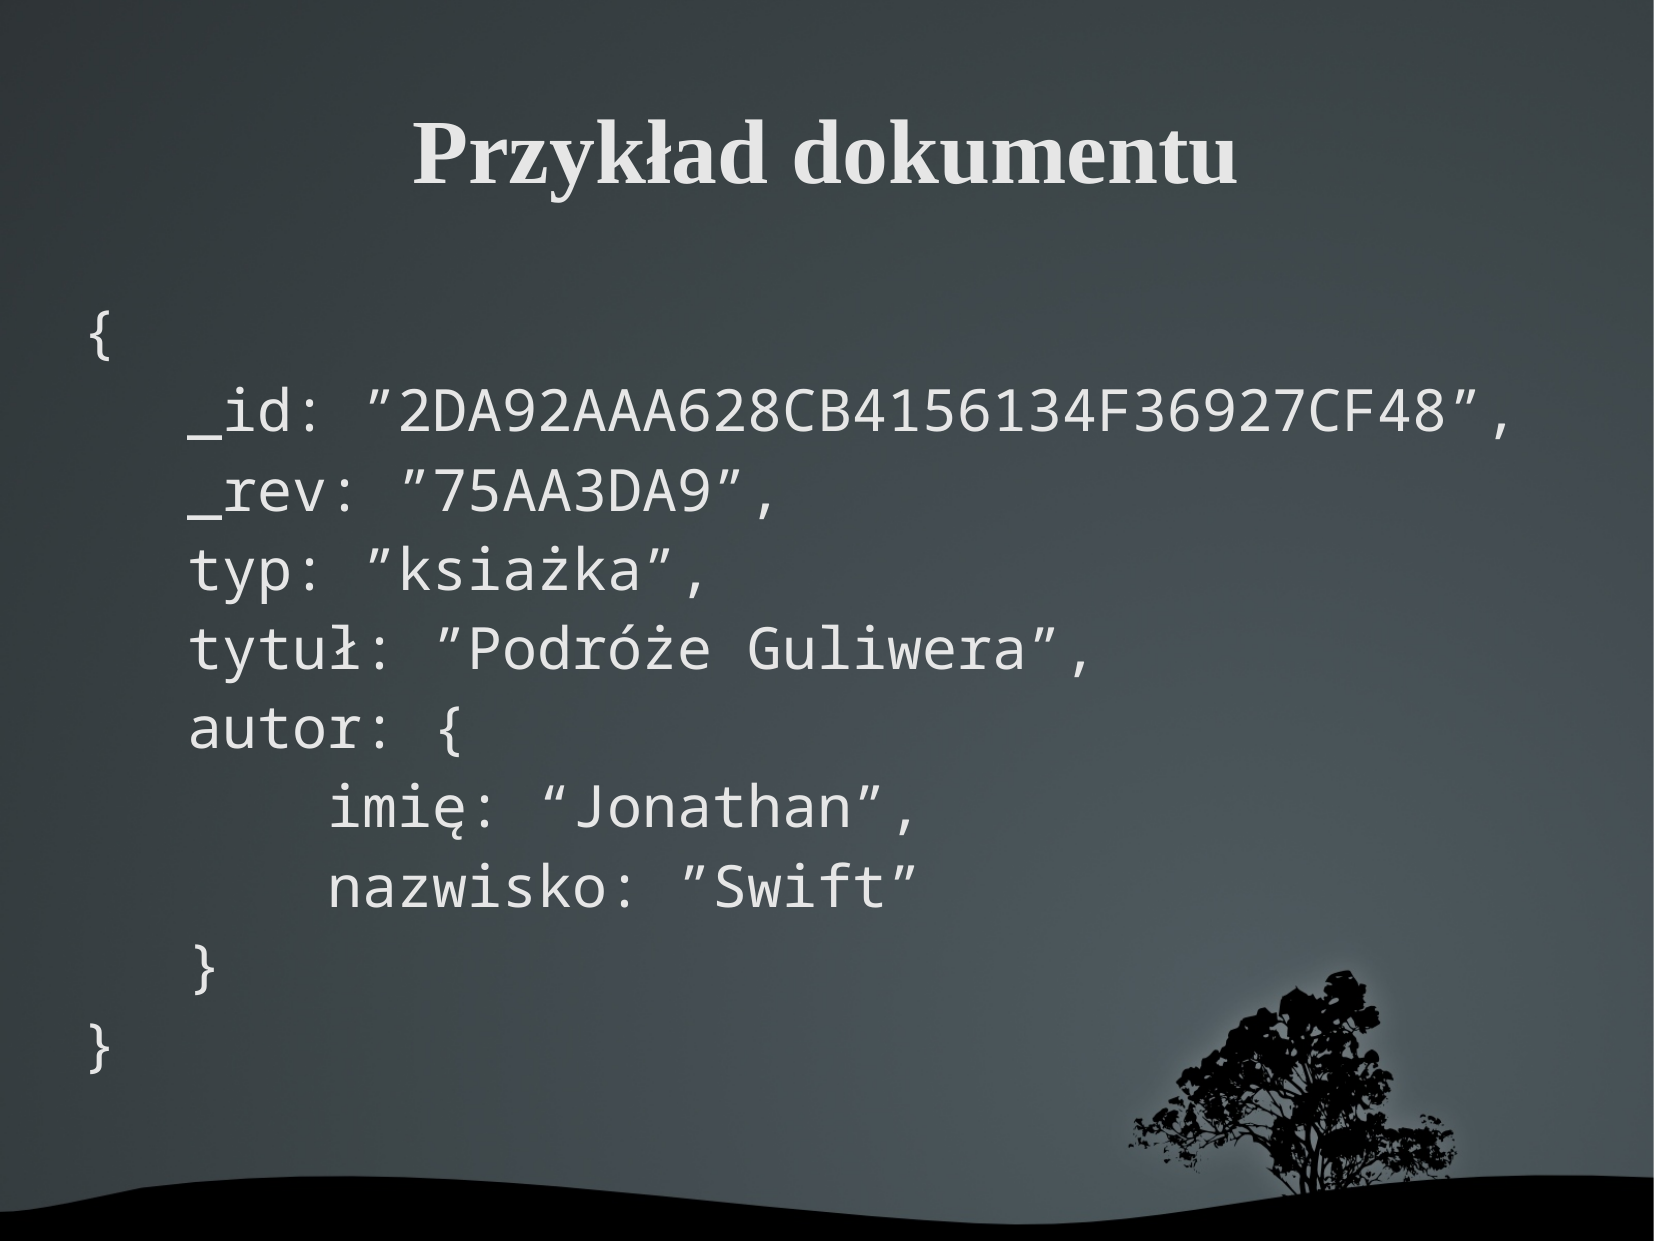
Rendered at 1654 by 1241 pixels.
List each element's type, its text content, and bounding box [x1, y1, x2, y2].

picture [0, 0, 1654, 1241]
list { _id: ”2DA92AAA628CB4156134F36927CF48”, _rev: ”75AA3DA9”, typ: ”ksiażka”, tytuł: ”Podróże Guliwera”, autor: { imię: “Jonathan”, nazwisko: ”Swift” } } [82, 290, 1571, 1094]
title Przykład dokumentu [82, 56, 1571, 250]
